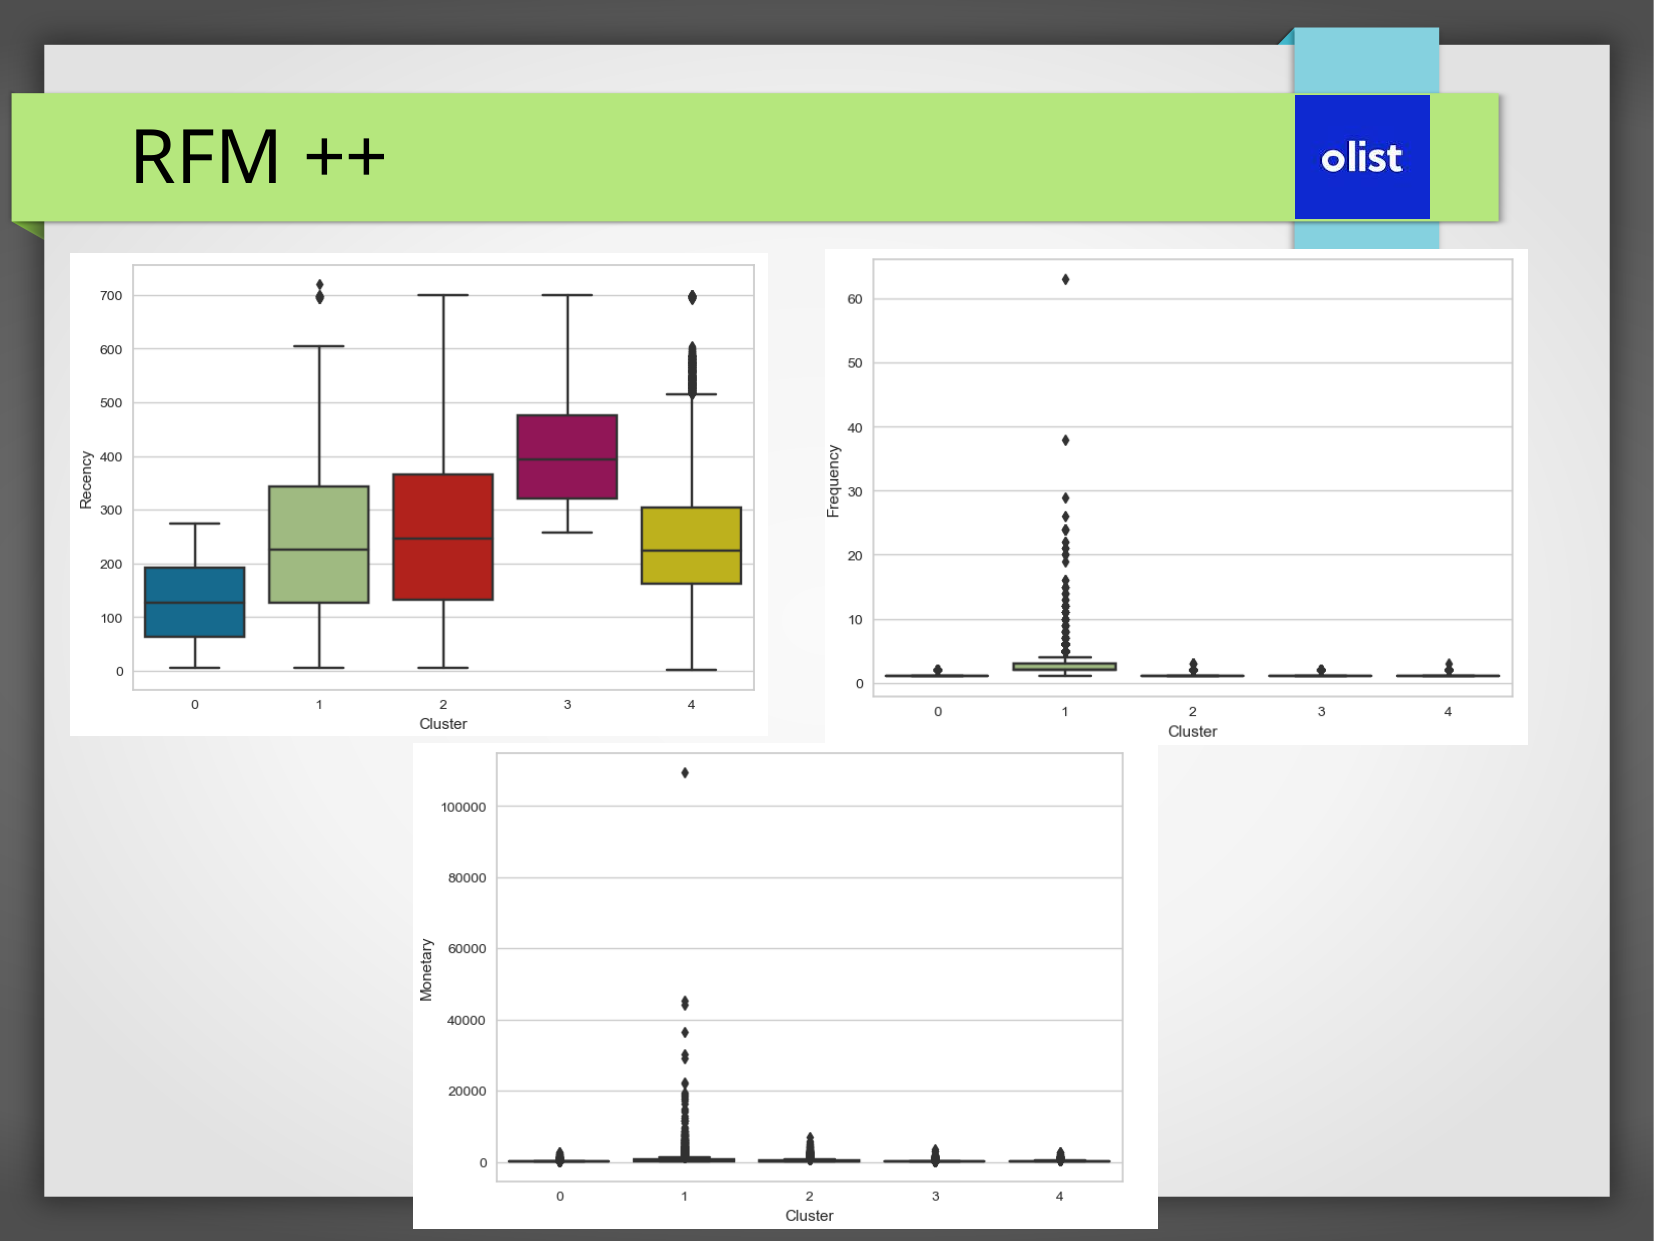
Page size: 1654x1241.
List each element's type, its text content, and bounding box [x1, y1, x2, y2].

picture [0, 0, 1654, 1241]
title RFM ++ [129, 95, 1295, 214]
